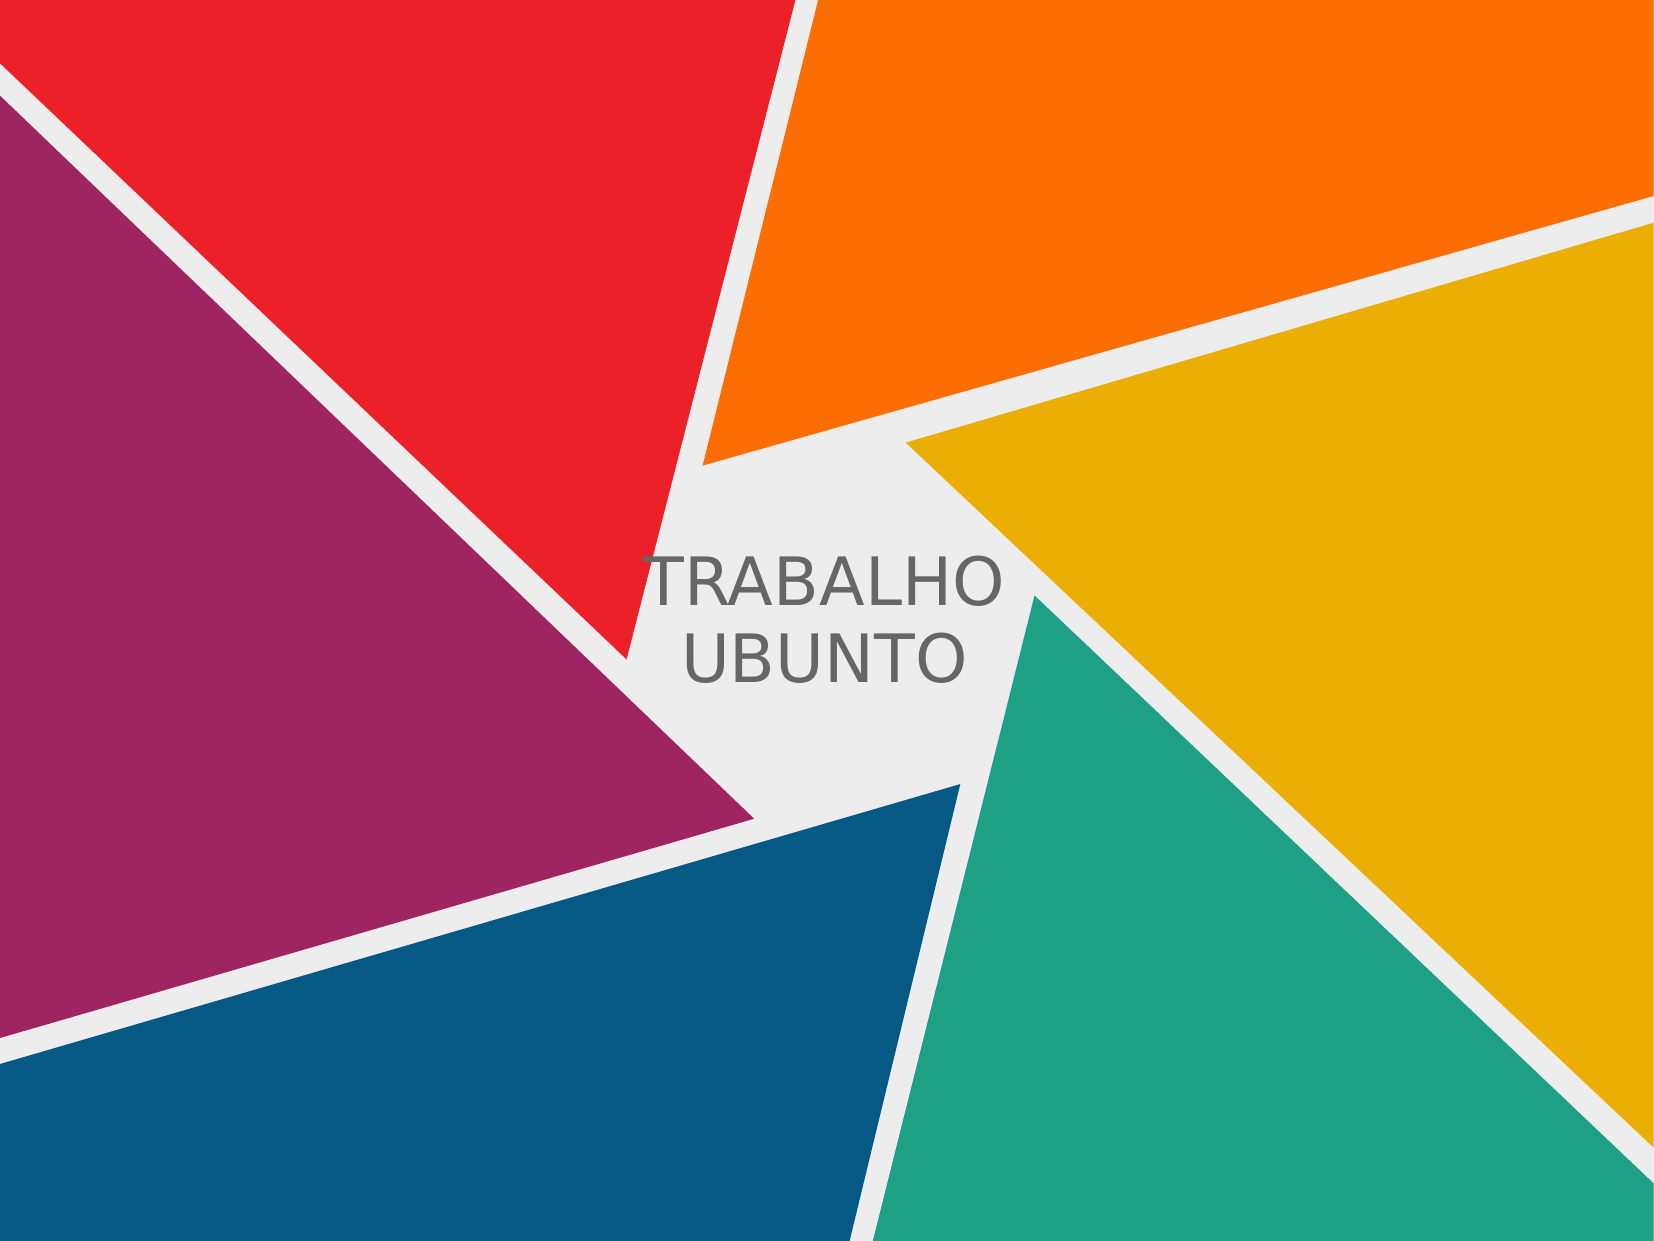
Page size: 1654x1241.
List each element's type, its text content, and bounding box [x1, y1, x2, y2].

subtitle TRABALHO UBUNTO [614, 418, 1035, 824]
